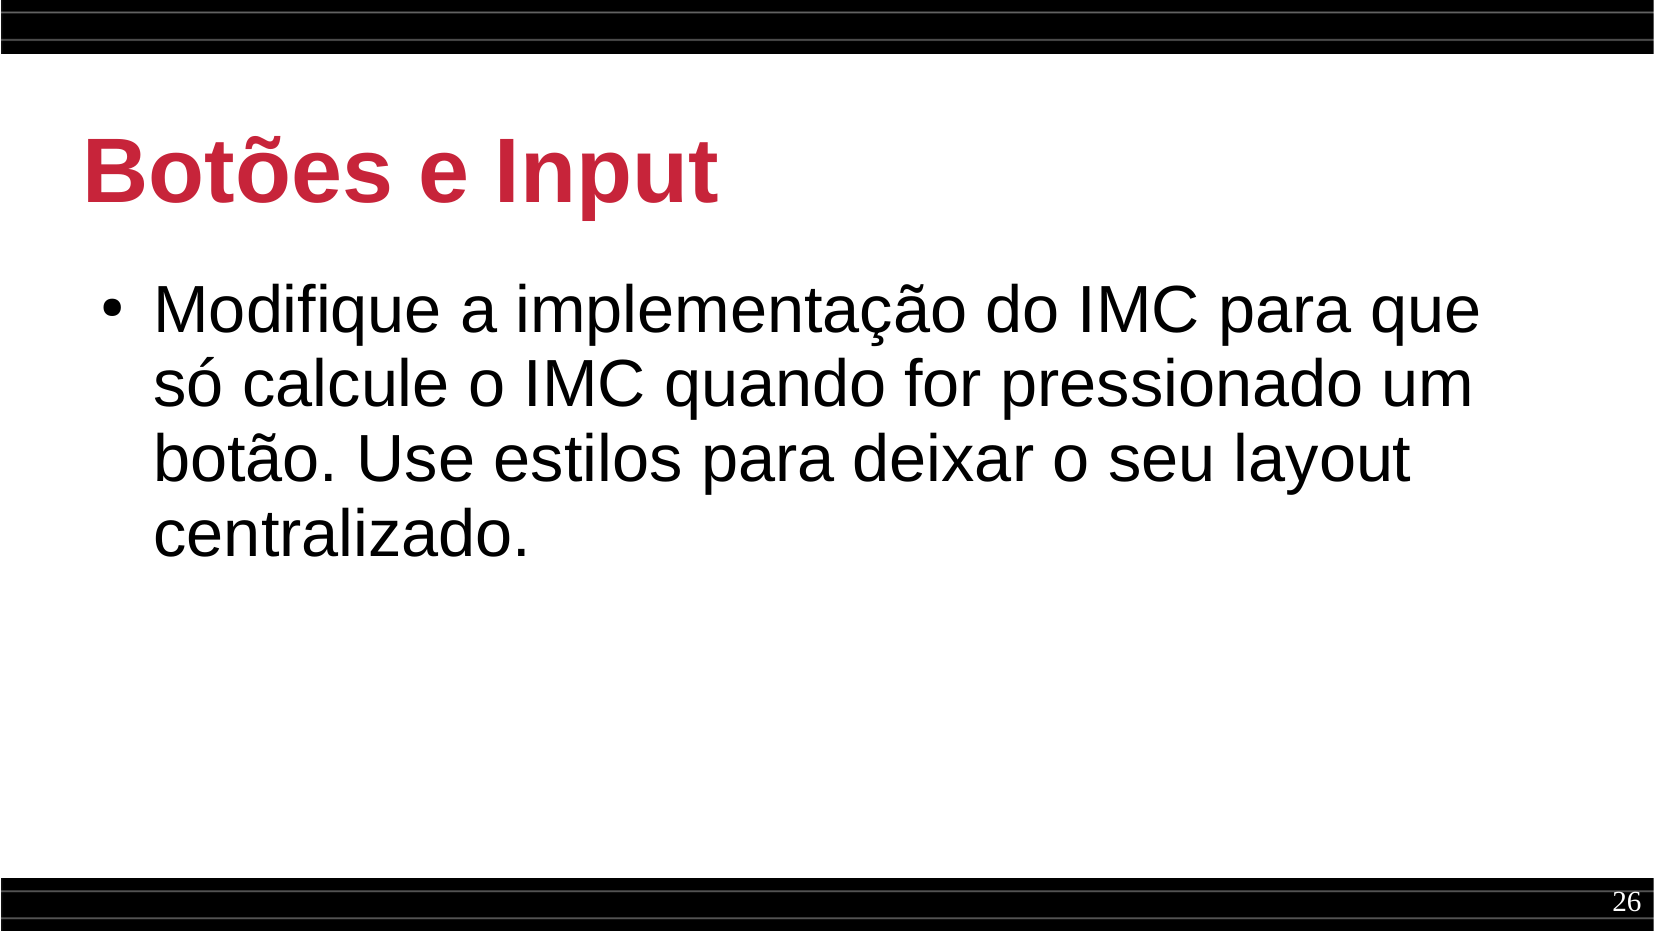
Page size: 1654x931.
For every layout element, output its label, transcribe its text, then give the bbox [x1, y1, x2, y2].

title Botões e Input [82, 92, 1571, 249]
picture [1, 0, 1654, 54]
picture [1, 878, 1654, 931]
list Modifique a implementação do IMC para que só calcule o IMC quando for pressionado um botão. Use estilos para deixar o seu layout centralizado. [82, 271, 1571, 758]
